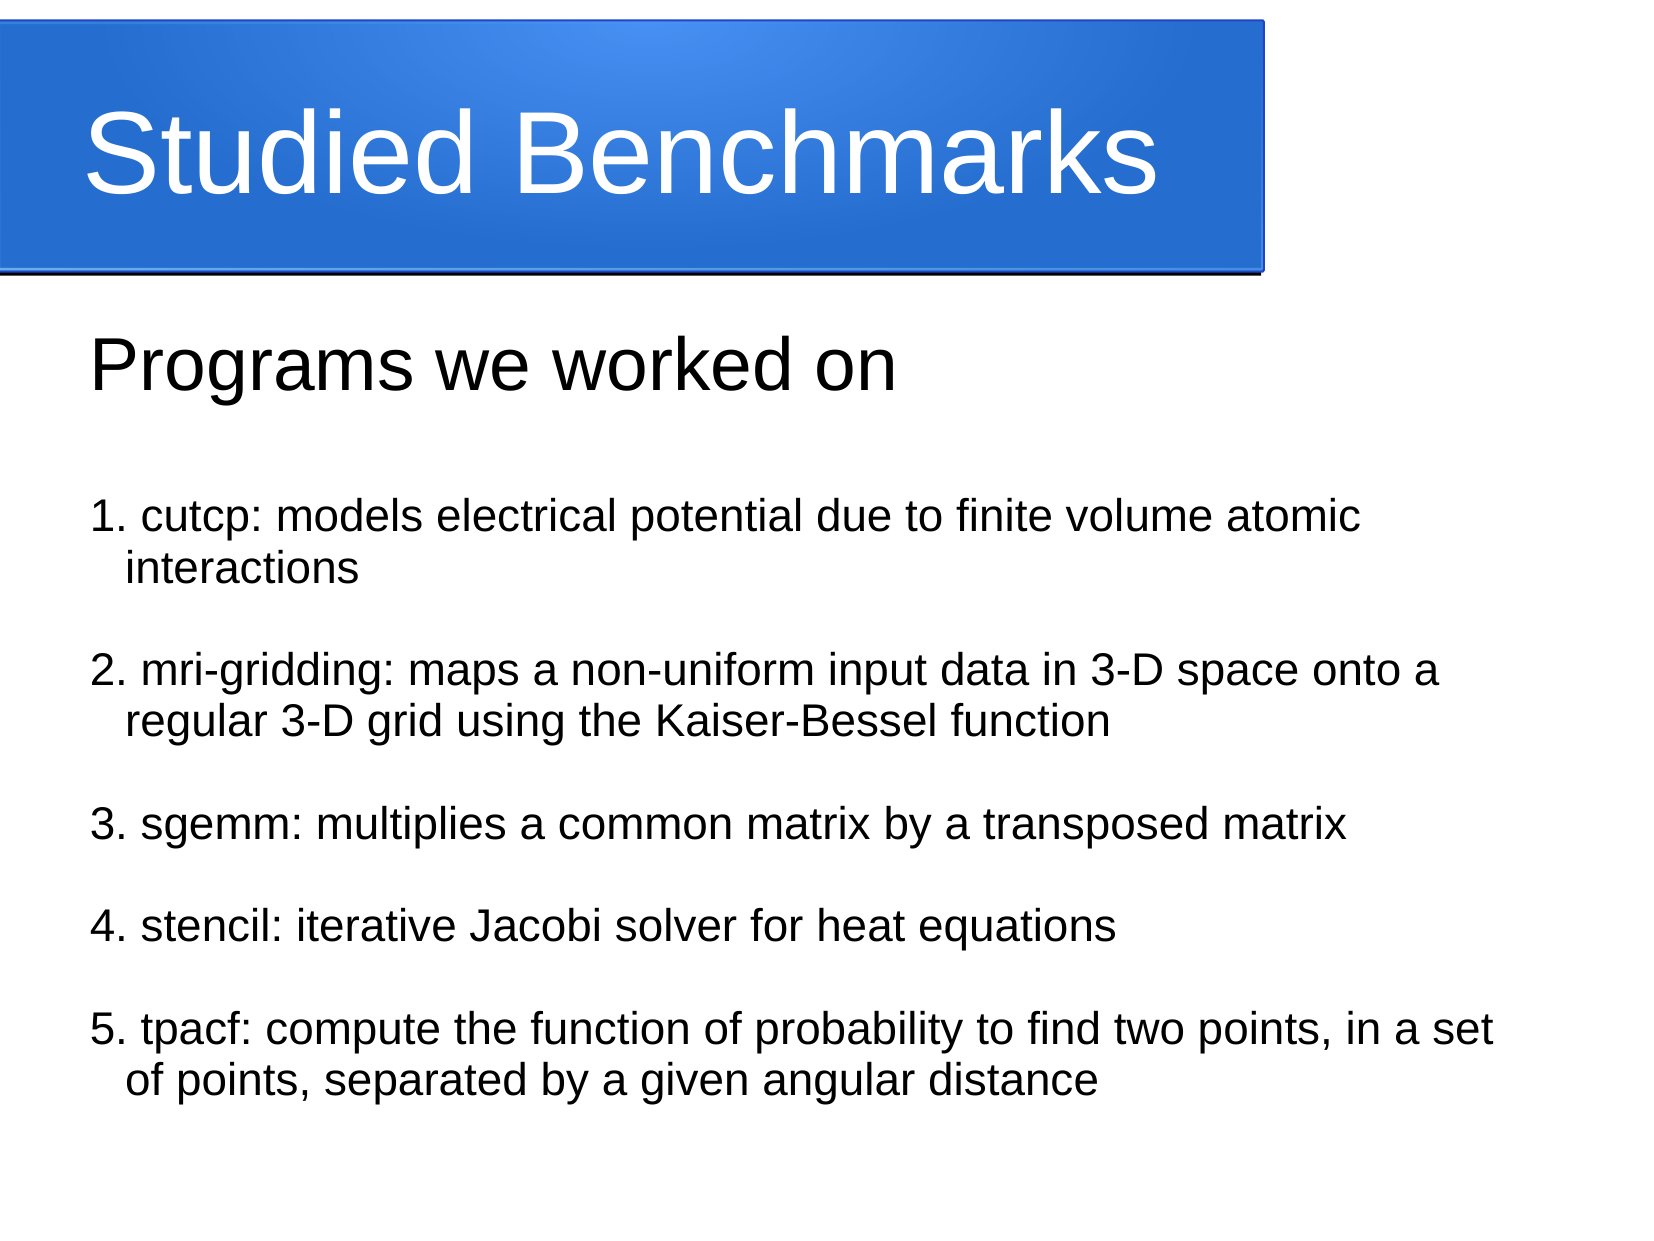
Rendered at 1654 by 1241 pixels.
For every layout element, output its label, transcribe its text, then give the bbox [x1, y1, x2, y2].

text_box Programs we worked on cutcp: models electrical potential due to finite volume atomic interactions mri-gridding: maps a non-uniform input data in 3-D space onto a regular 3-D grid using the Kaiser-Bessel function sgemm: multiplies a common matrix by a transposed matrix stencil: iterative Jacobi solver for heat equations tpacf: compute the function of probability to find two points, in a set of points, separated by a given angular distance [75, 315, 1561, 1113]
title Studied Benchmarks [82, 49, 1250, 257]
